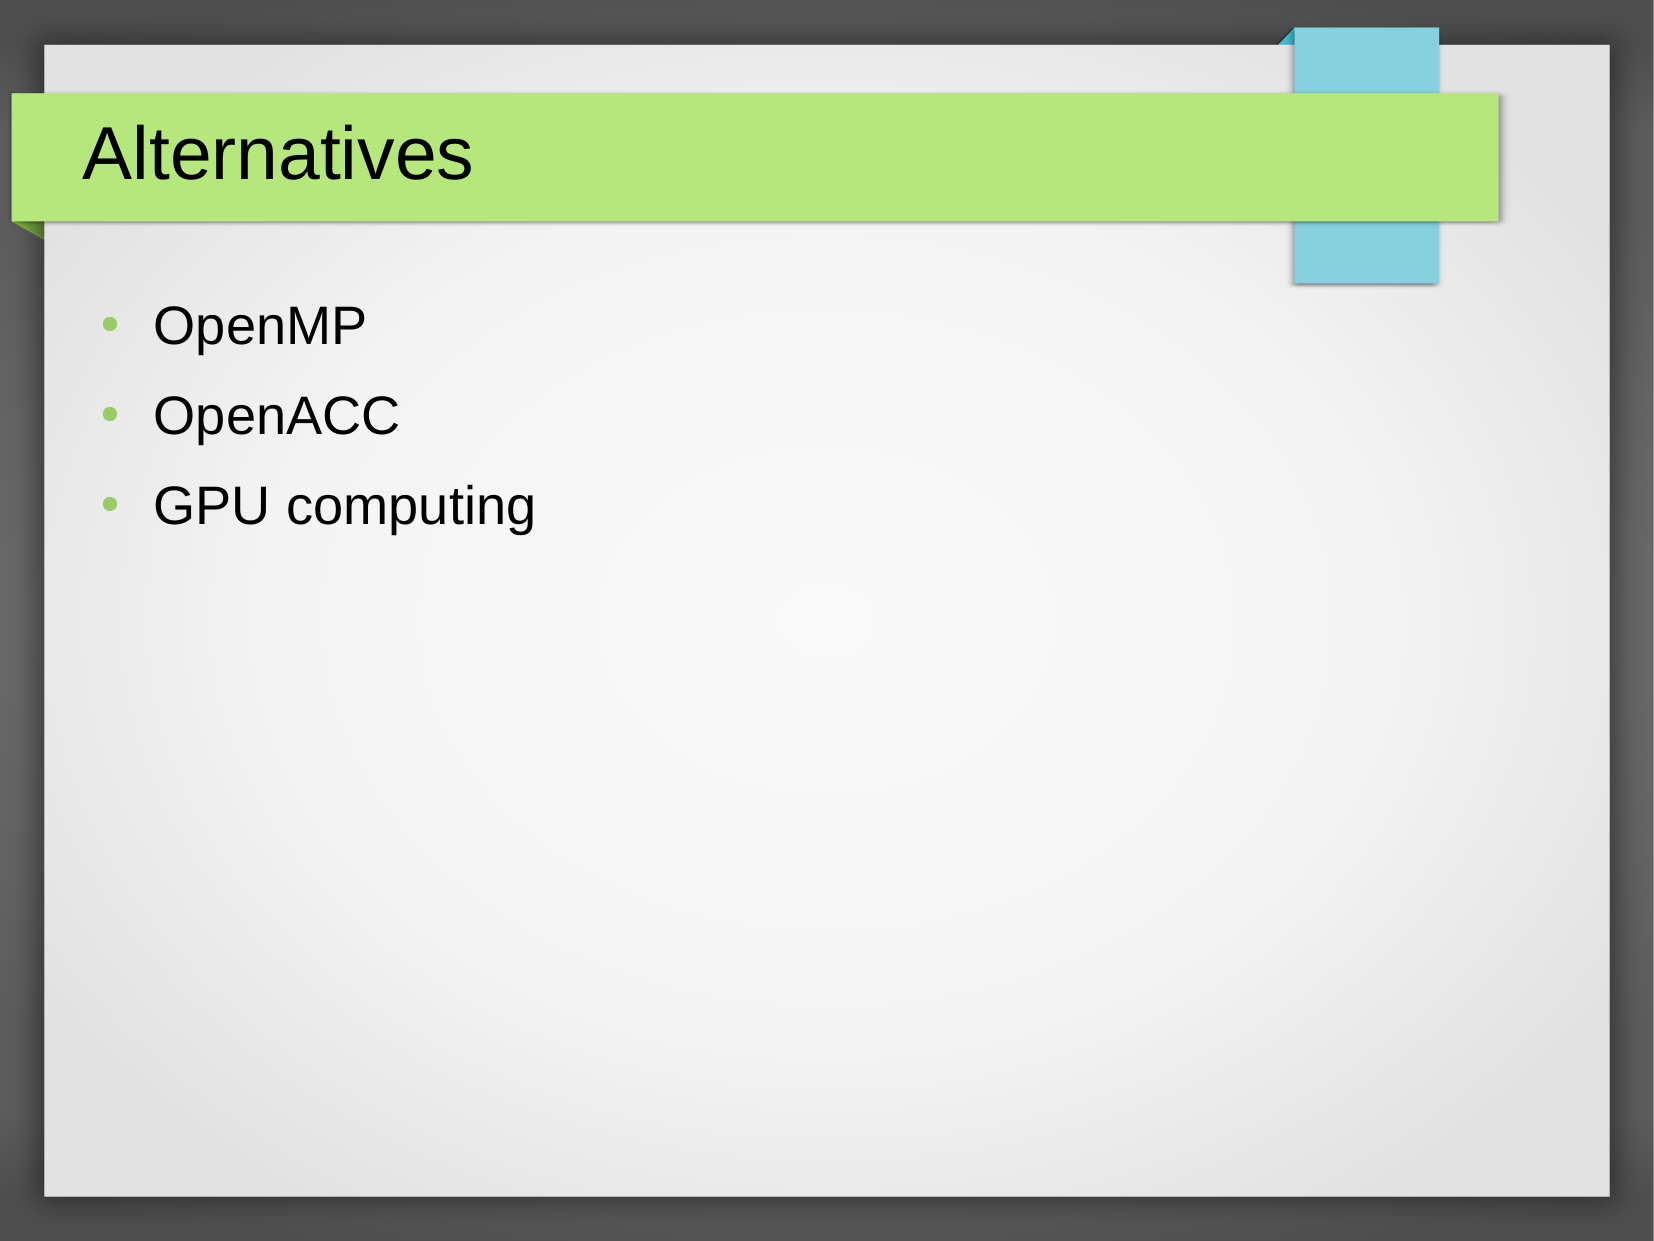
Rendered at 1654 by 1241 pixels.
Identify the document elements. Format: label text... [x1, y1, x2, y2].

title Alternatives [82, 94, 1264, 213]
picture [0, 0, 1654, 1241]
list OpenMP OpenACC GPU computing [82, 295, 1571, 1015]
